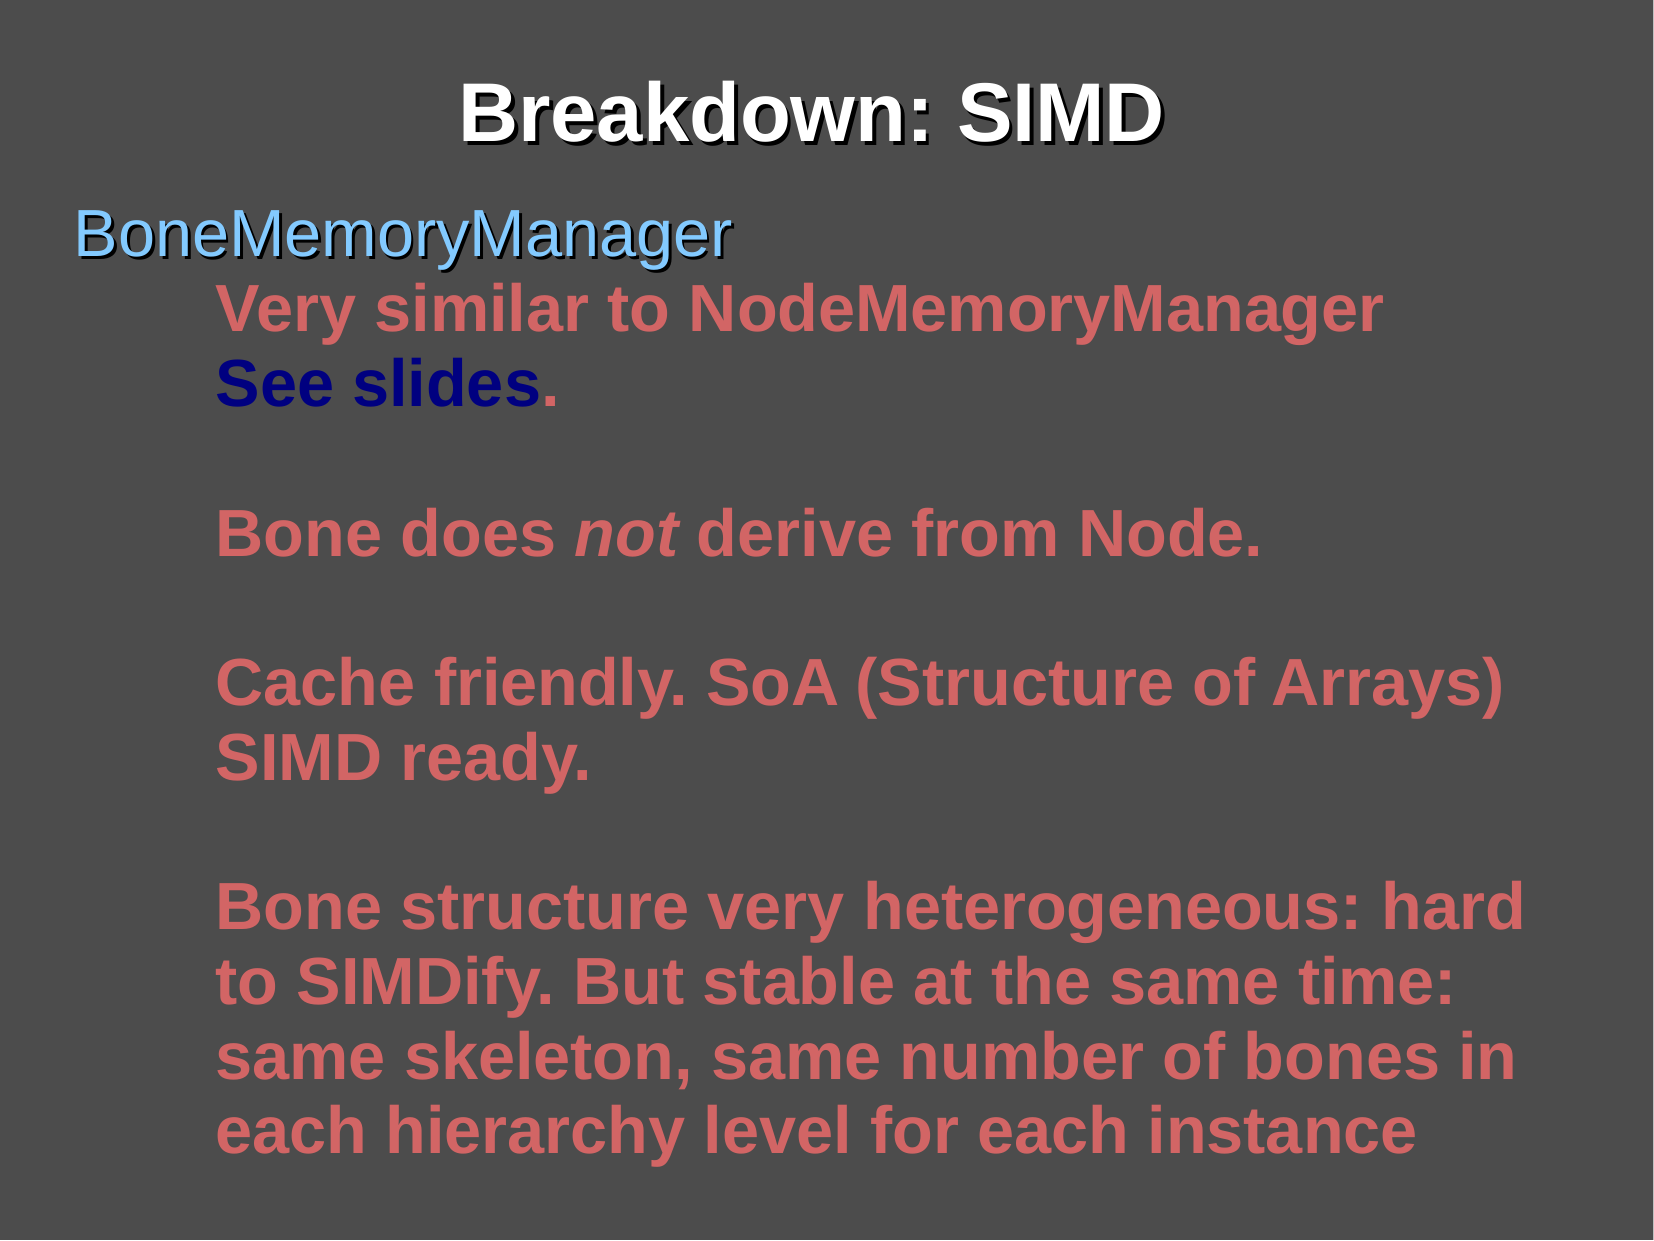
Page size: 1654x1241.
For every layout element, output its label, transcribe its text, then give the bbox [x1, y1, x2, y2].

text_box BoneMemoryManager Very similar to NodeMemoryManager See slides. Bone does not derive from Node. Cache friendly. SoA (Structure of Arrays) SIMD ready. Bone structure very heterogeneous: hard to SIMDify. But stable at the same time: same skeleton, same number of bones in each hierarchy level for each instance [59, 189, 1565, 1176]
text_box Breakdown: SIMD [88, 59, 1536, 168]
